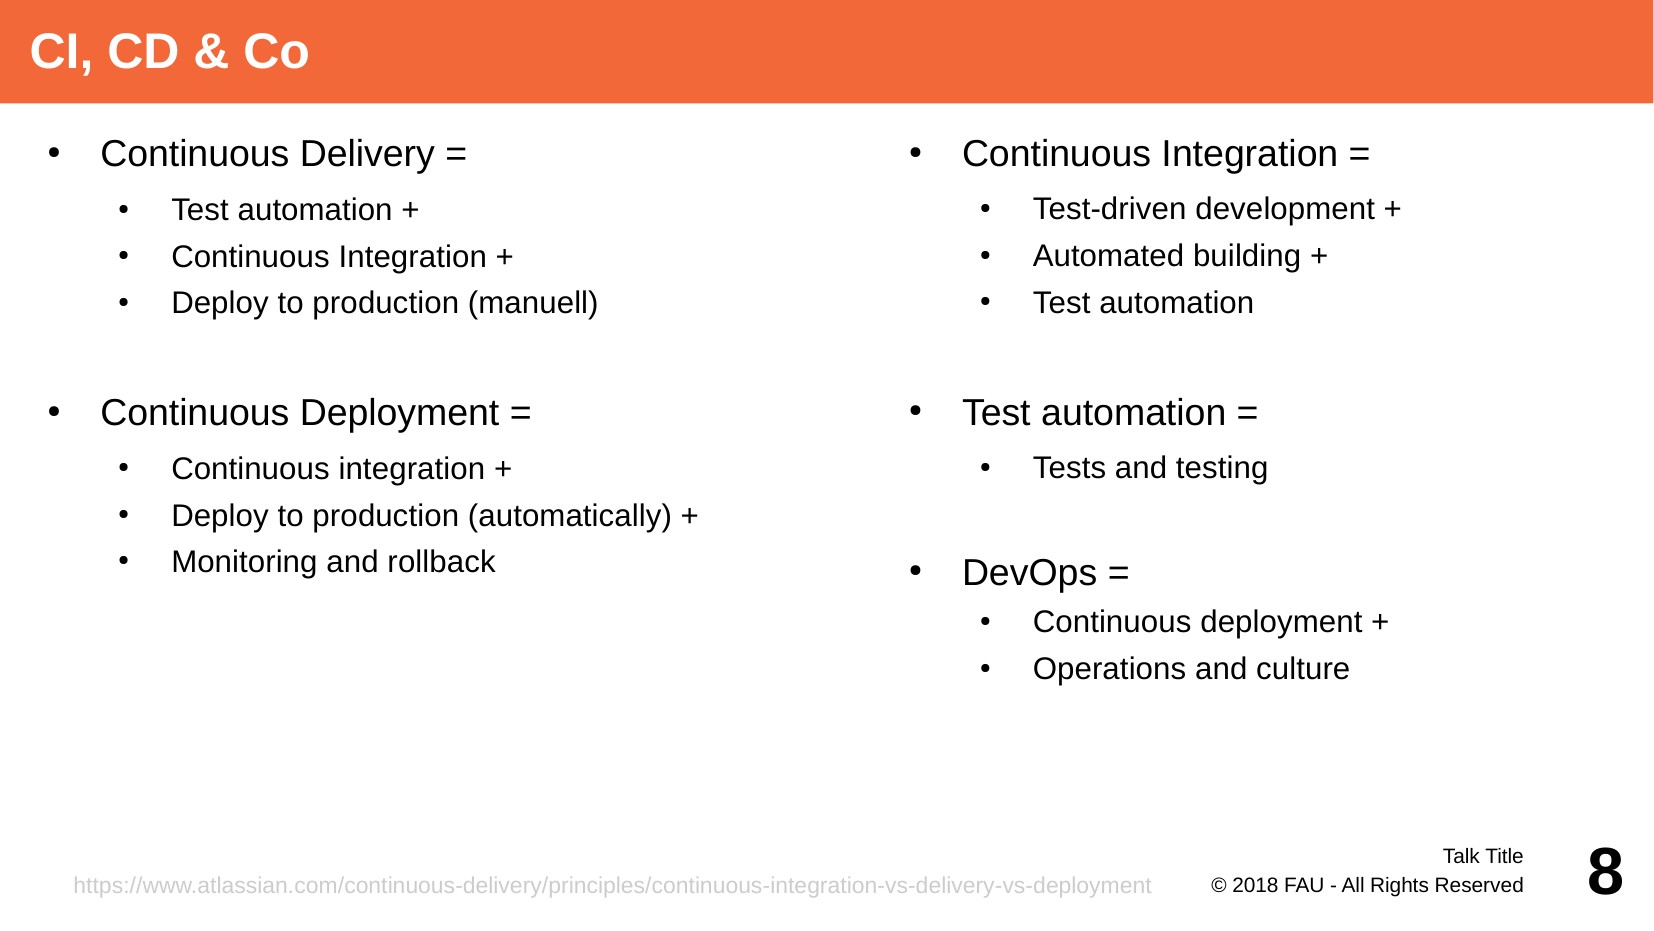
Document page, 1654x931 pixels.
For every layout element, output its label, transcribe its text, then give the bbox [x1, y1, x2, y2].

text_box https://www.atlassian.com/continuous-delivery/principles/continuous-integration-vs-delivery-vs-deployment [61, 840, 1186, 931]
list Continuous Integration = Test-driven development + Automated building + Test automation Test automation = Tests and testing DevOps = Continuous deployment + Operations and culture [891, 132, 1642, 812]
list Continuous Delivery = Test automation + Continuous Integration + Deploy to production (manuell) Continuous Deployment = Continuous integration + Deploy to production (automatically) + Monitoring and rollback [29, 132, 780, 813]
title CI, CD & Co [0, 0, 1654, 104]
